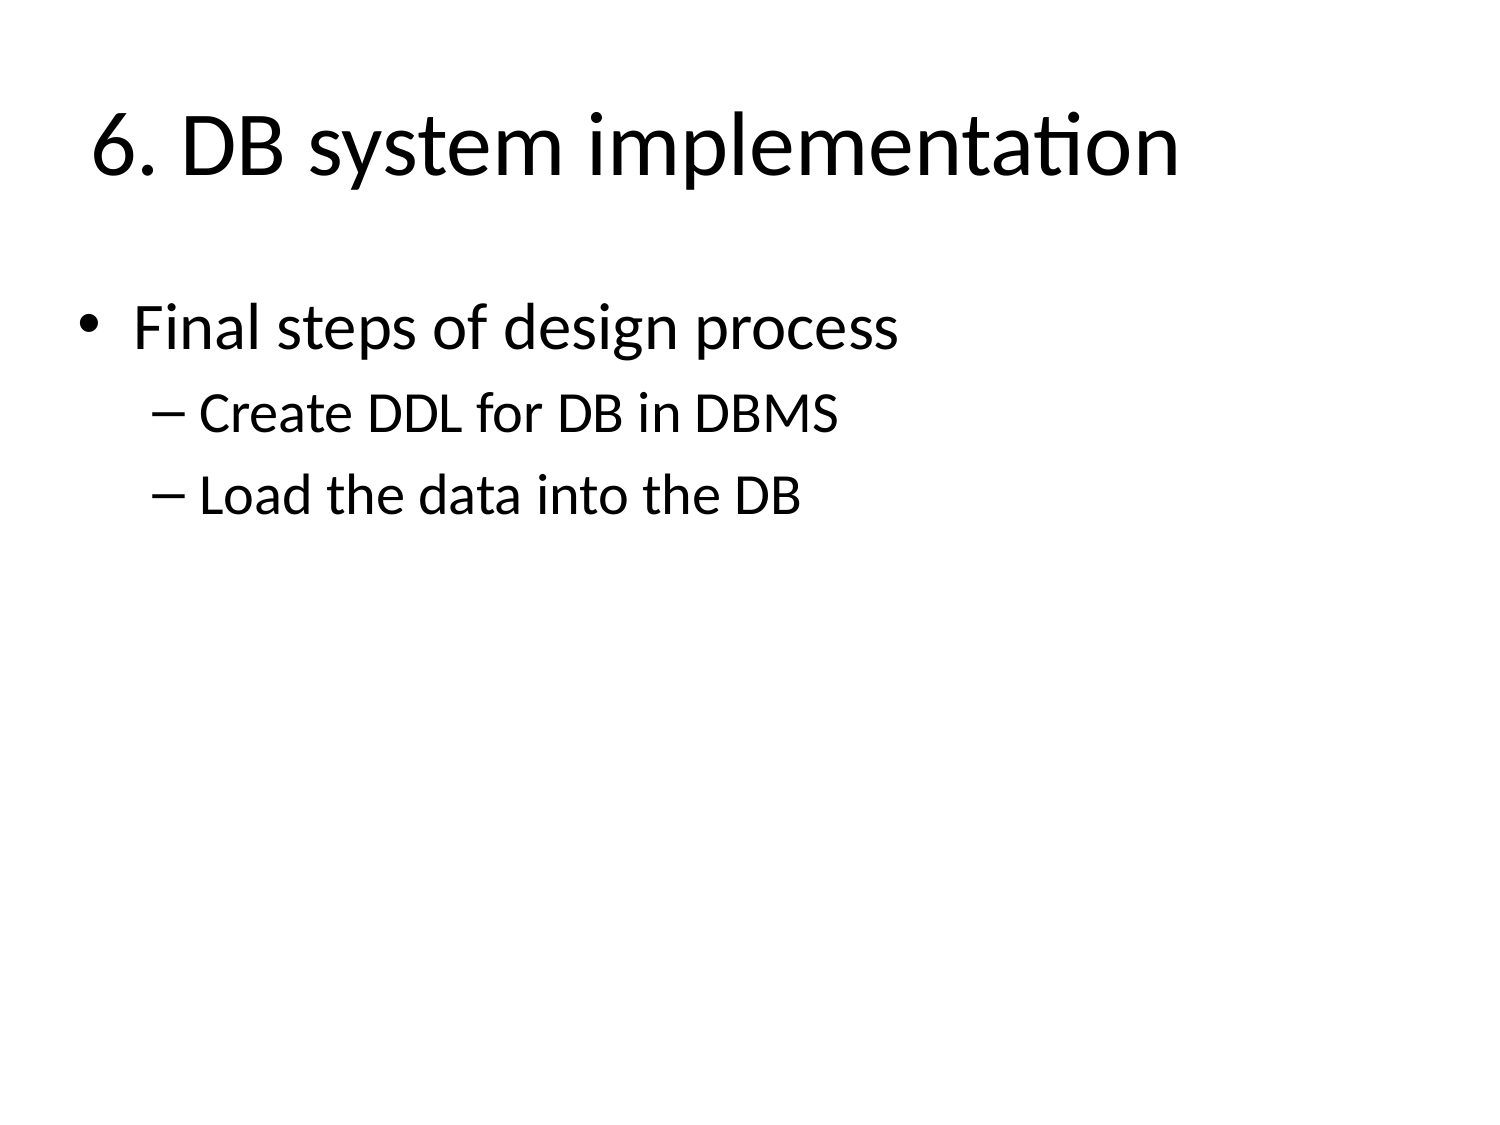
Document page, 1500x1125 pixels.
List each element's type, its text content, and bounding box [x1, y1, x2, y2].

title 6. DB system implementation [75, 45, 1425, 233]
list Final steps of design process Create DDL for DB in DBMS Load the data into the DB [62, 275, 1413, 1018]
